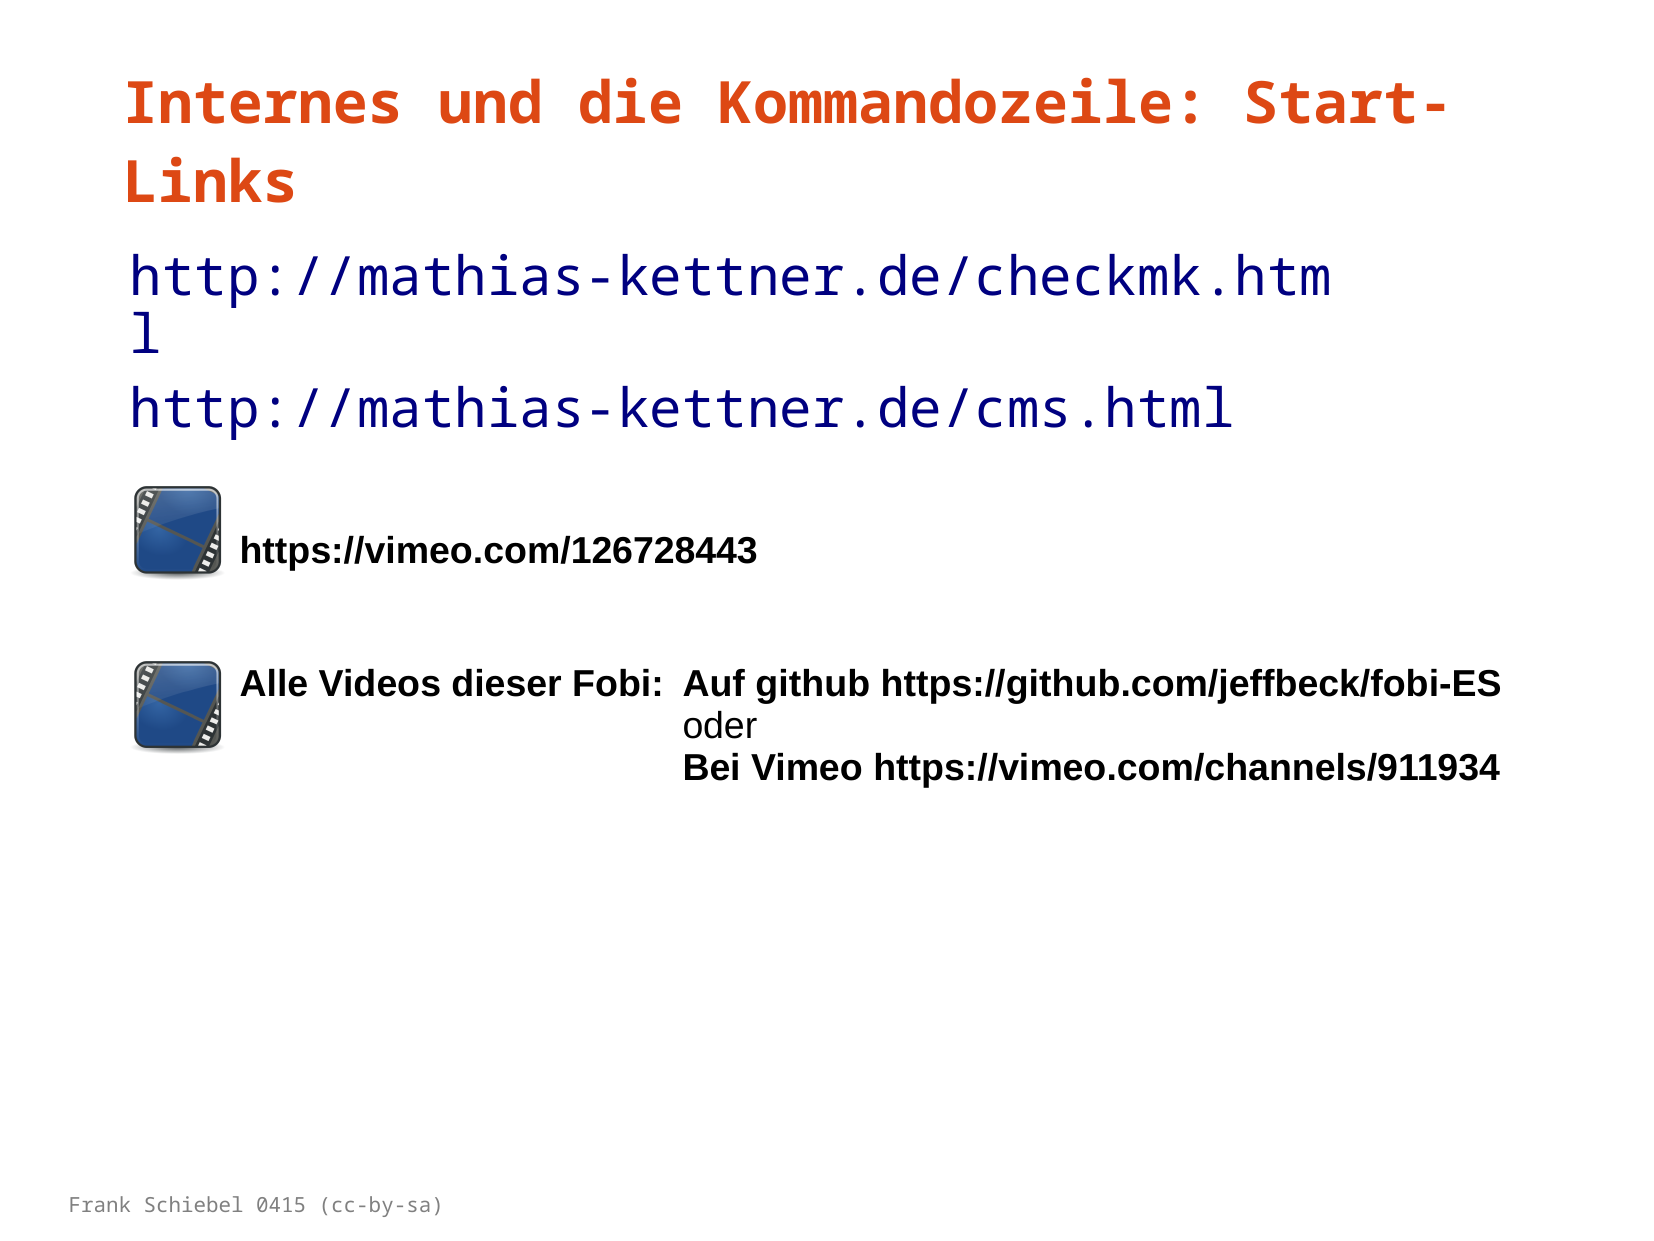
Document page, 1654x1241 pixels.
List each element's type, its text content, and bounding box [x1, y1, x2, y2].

picture [130, 661, 224, 754]
picture [130, 486, 225, 580]
text_box Internes und die Kommandozeile: Start-Links [108, 54, 1635, 129]
text_box http://mathias-kettner.de/checkmk.html http://mathias-kettner.de/cms.html [115, 155, 1365, 378]
text_box Alle Videos dieser Fobi: Auf github https://github.com/jeffbeck/fobi-ES oder Bei Vimeo https://vimeo.com/channels/911934 [224, 654, 1593, 796]
text_box https://vimeo.com/126728443 [225, 522, 848, 580]
